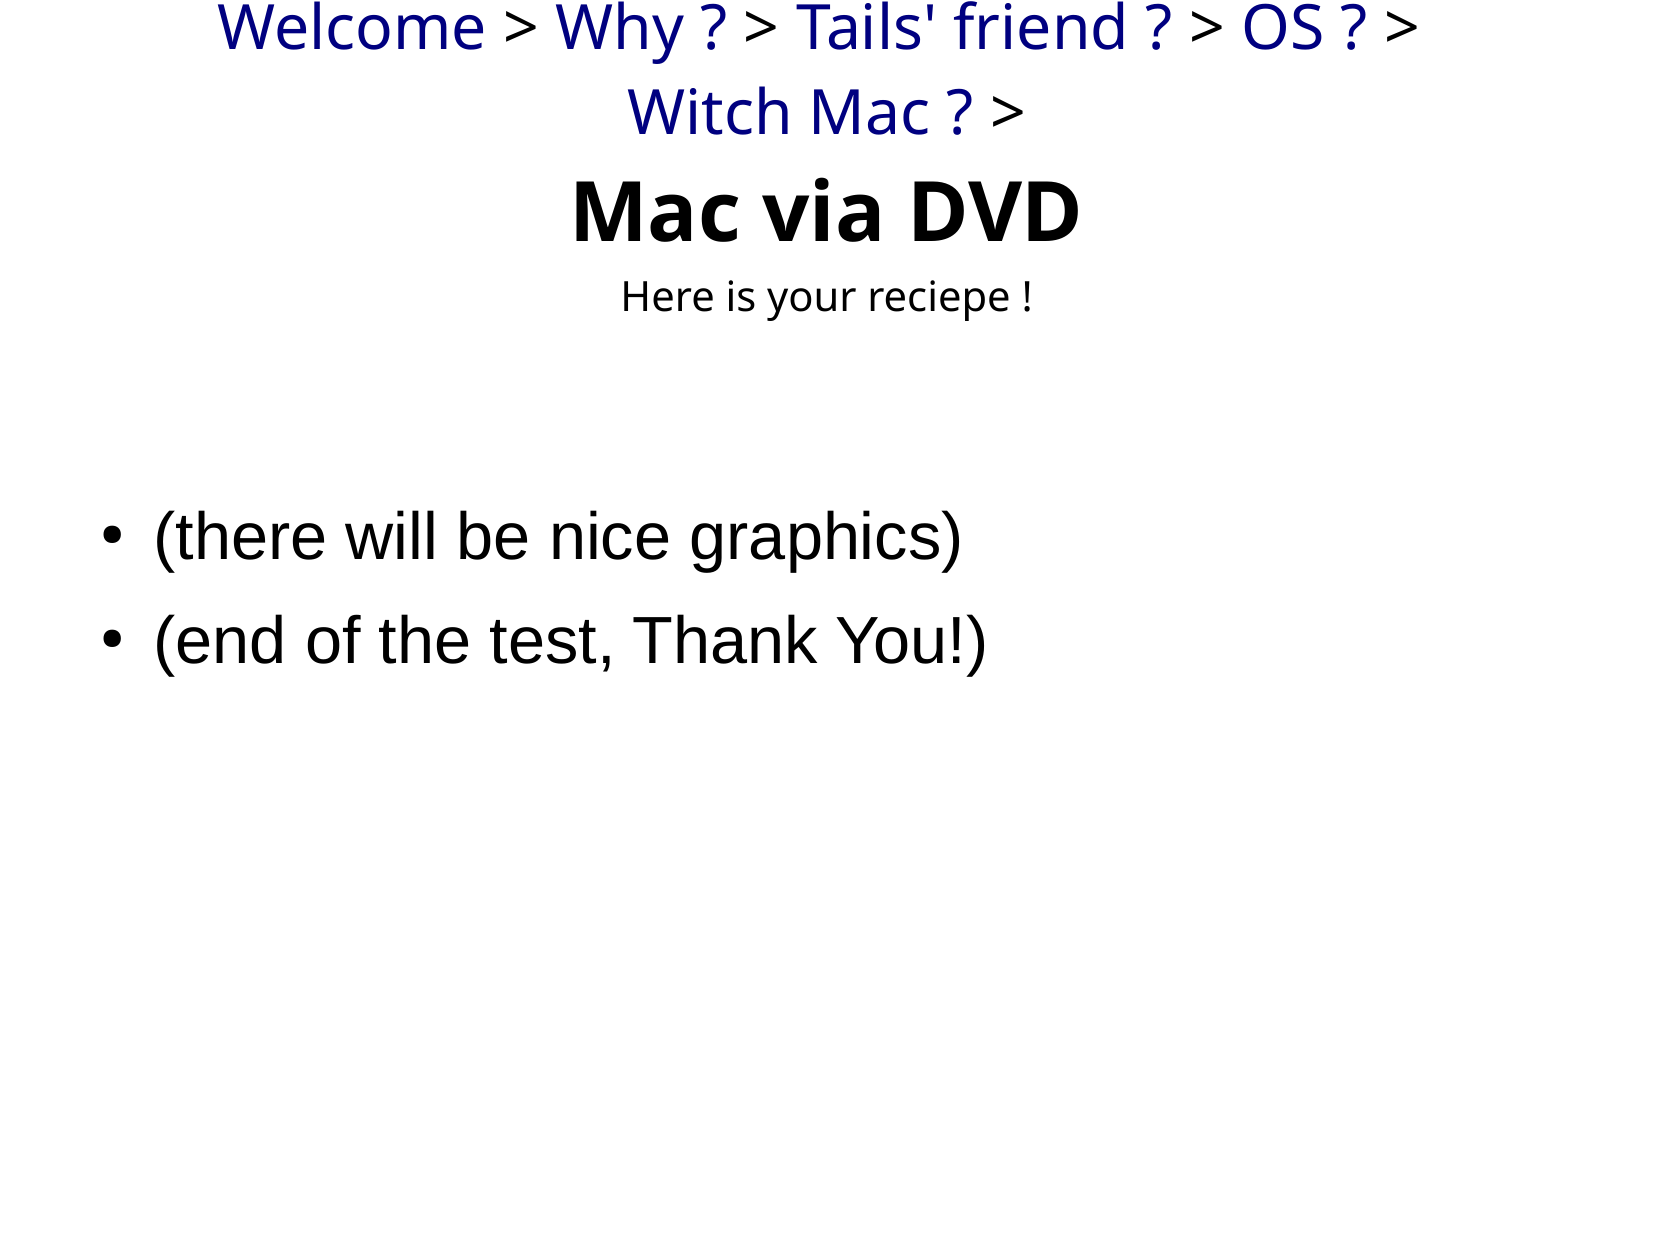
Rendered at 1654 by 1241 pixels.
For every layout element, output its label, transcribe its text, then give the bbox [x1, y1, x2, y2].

title Welcome > Why ? > Tails' friend ? > OS ? > Witch Mac ? > Mac via DVD Here is your reciepe ! [82, 35, 1571, 271]
list (there will be nice graphics) (end of the test, Thank You!) [82, 290, 1538, 1205]
